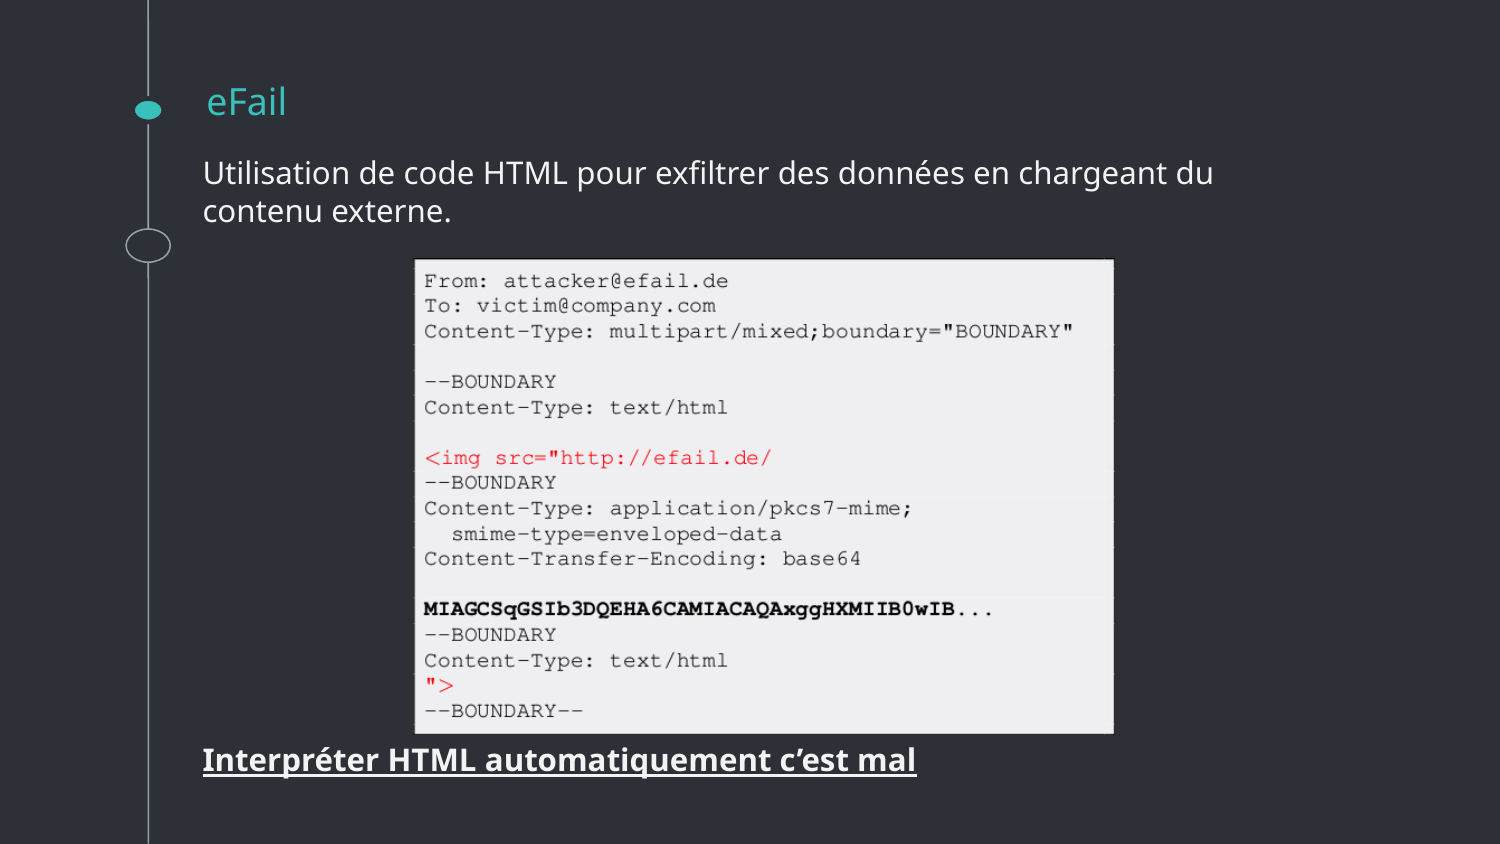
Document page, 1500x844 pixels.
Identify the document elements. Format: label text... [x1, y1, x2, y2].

list Utilisation de code HTML pour exfiltrer des données en chargeant du contenu externe. Interpréter HTML automatiquement c’est mal [187, 138, 1313, 813]
title eFail [191, 81, 1317, 139]
picture [413, 258, 1115, 735]
